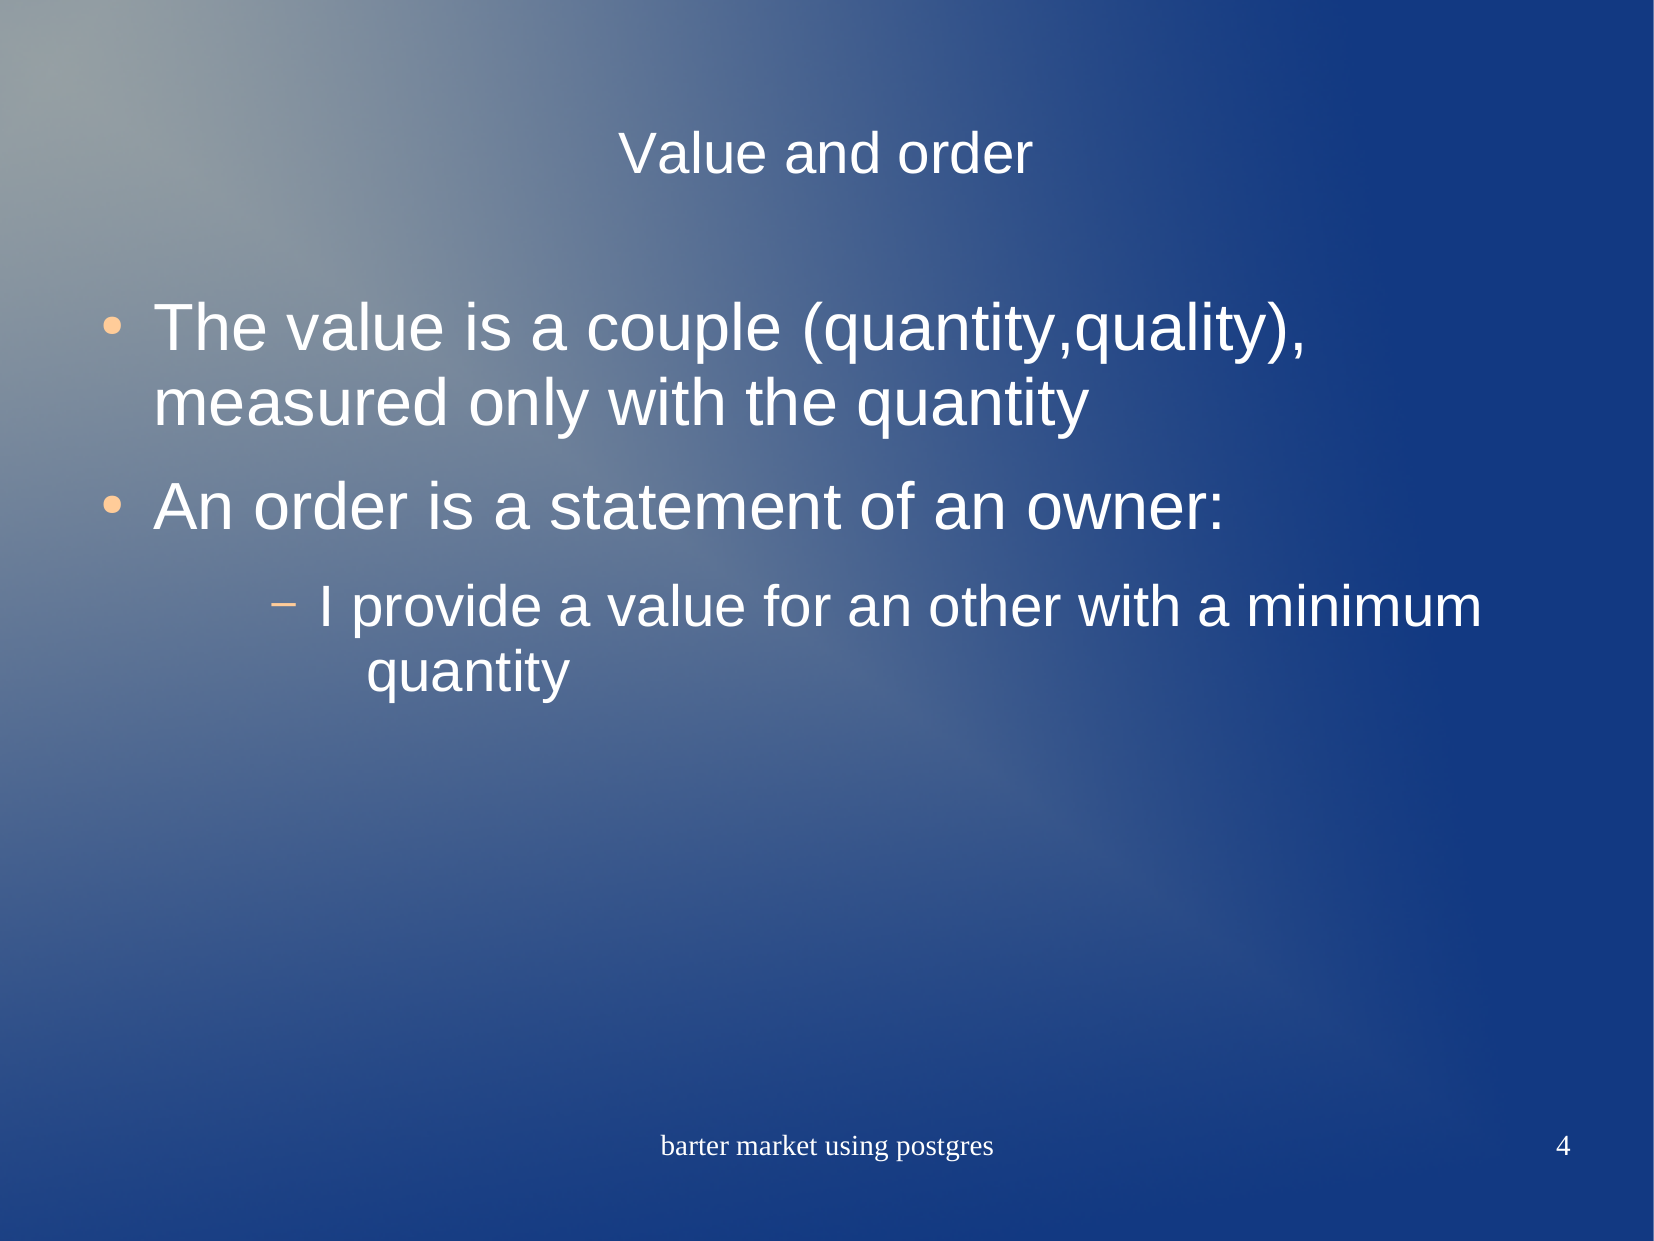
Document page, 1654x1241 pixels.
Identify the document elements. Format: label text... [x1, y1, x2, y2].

picture [0, 0, 1654, 1241]
list The value is a couple (quantity,quality), measured only with the quantity An order is a statement of an owner: I provide a value for an other with a minimum quantity [82, 290, 1571, 1052]
title Value and order [82, 49, 1571, 257]
